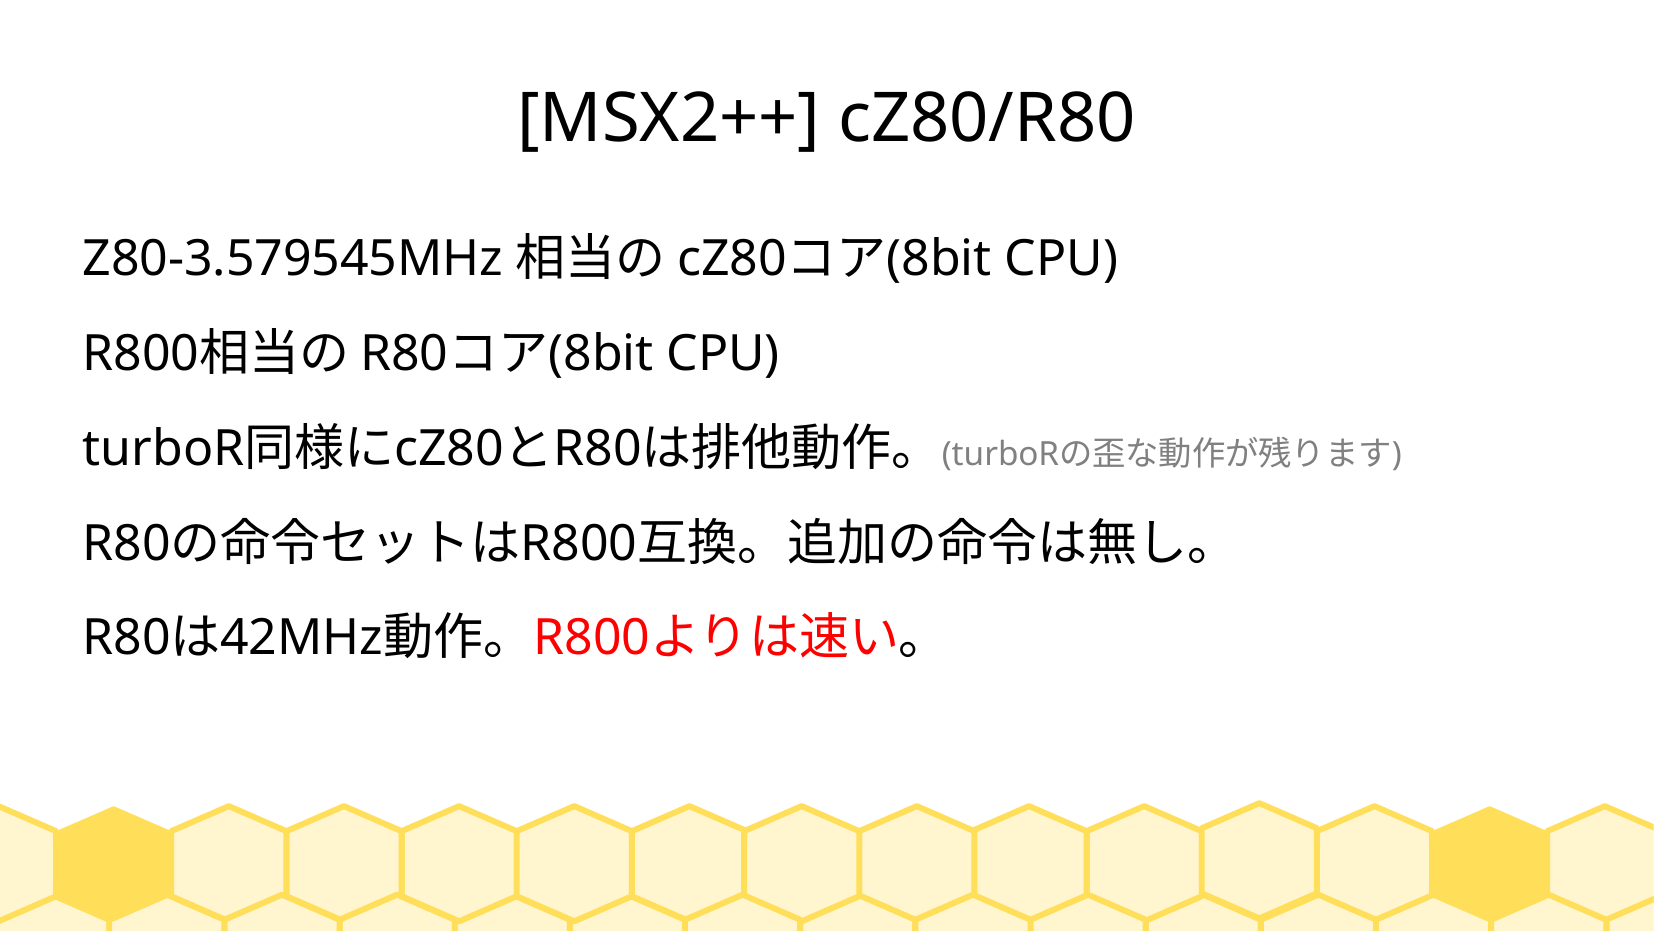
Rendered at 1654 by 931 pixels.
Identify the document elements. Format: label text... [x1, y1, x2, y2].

title [MSX2++] cZ80/R80 [82, 37, 1571, 193]
list Z80-3.579545MHz 相当の cZ80コア(8bit CPU) R800相当の R80コア(8bit CPU) turboR同様にcZ80とR80は排他動作。(turboRの歪な動作が残ります) R80の命令セットはR800互換。追加の命令は無し。 R80は42MHz動作。R800よりは速い。 [82, 217, 1571, 758]
